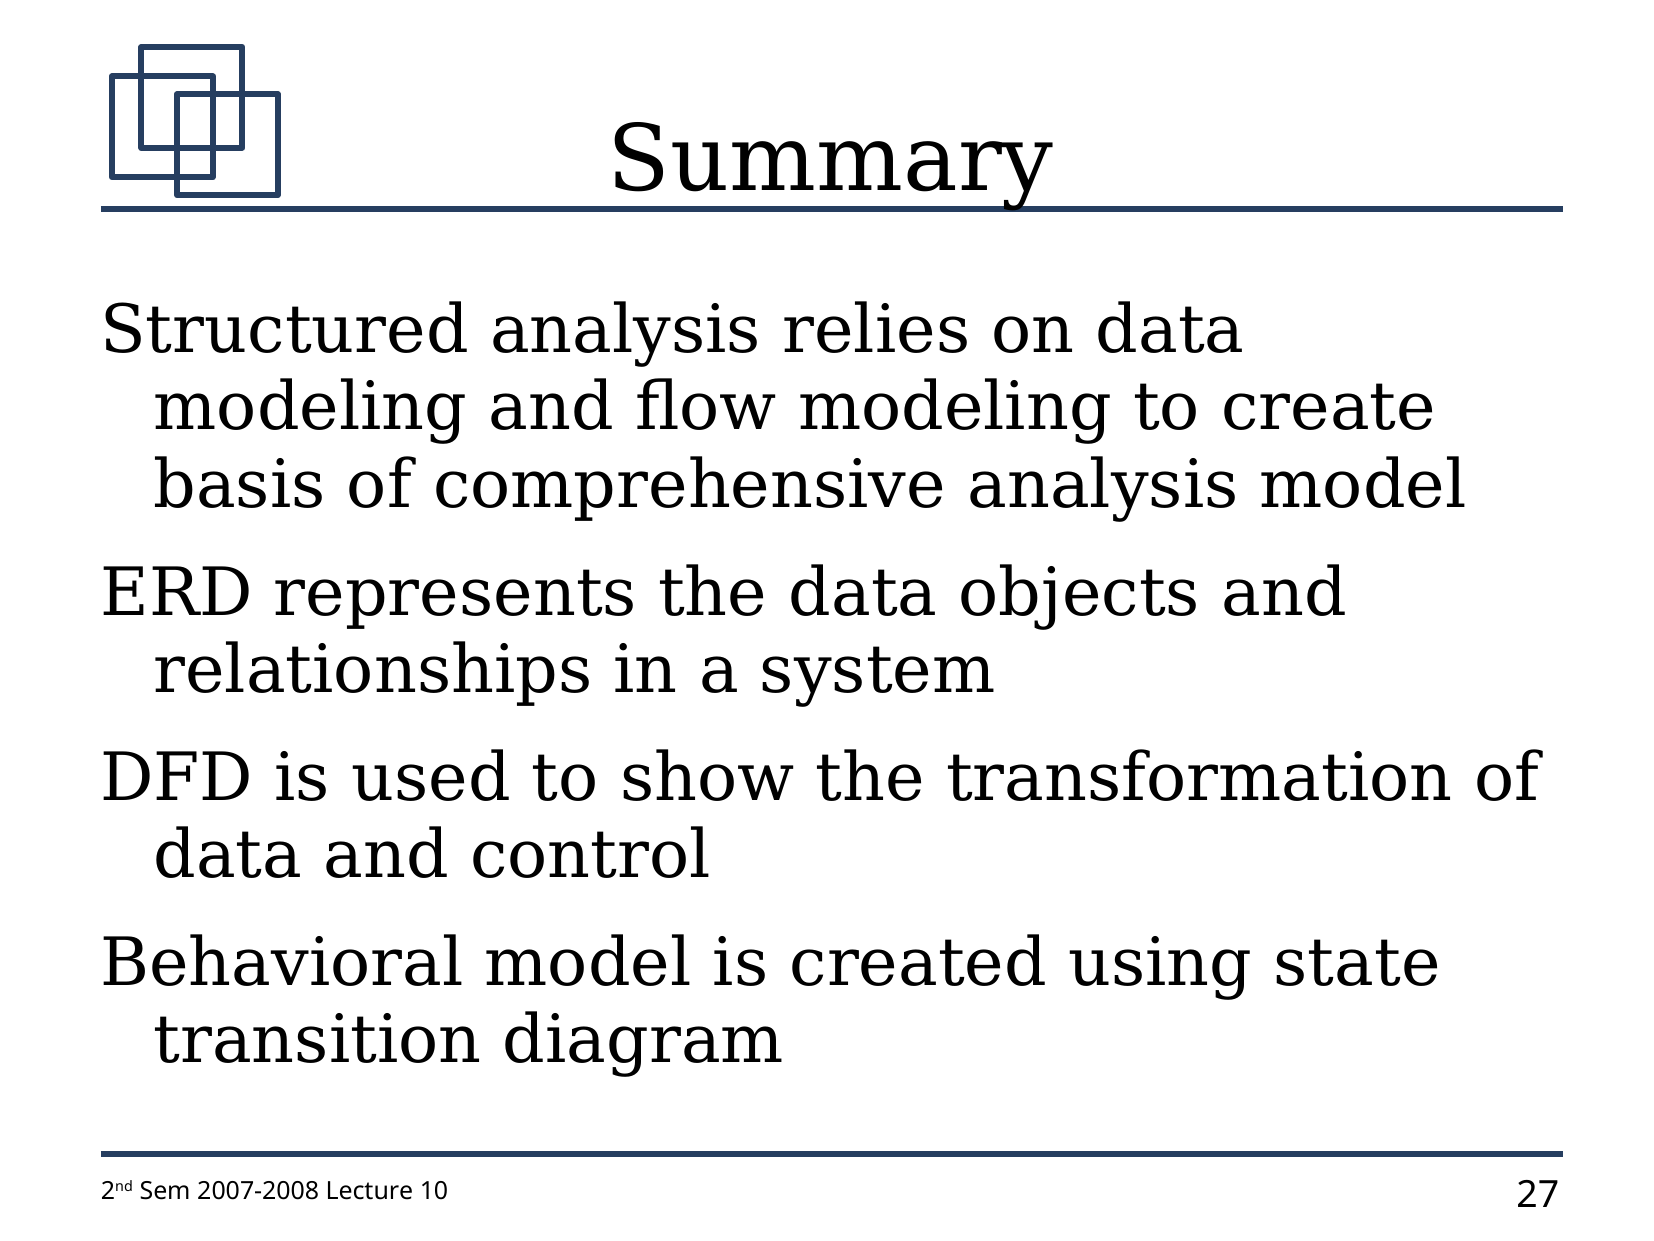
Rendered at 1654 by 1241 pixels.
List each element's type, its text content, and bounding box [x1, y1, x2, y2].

title Summary [86, 55, 1576, 263]
list Structured analysis relies on data modeling and flow modeling to create basis of comprehensive analysis model ERD represents the data objects and relationships in a system DFD is used to show the transformation of data and control Behavioral model is created using state transition diagram [82, 290, 1571, 1109]
